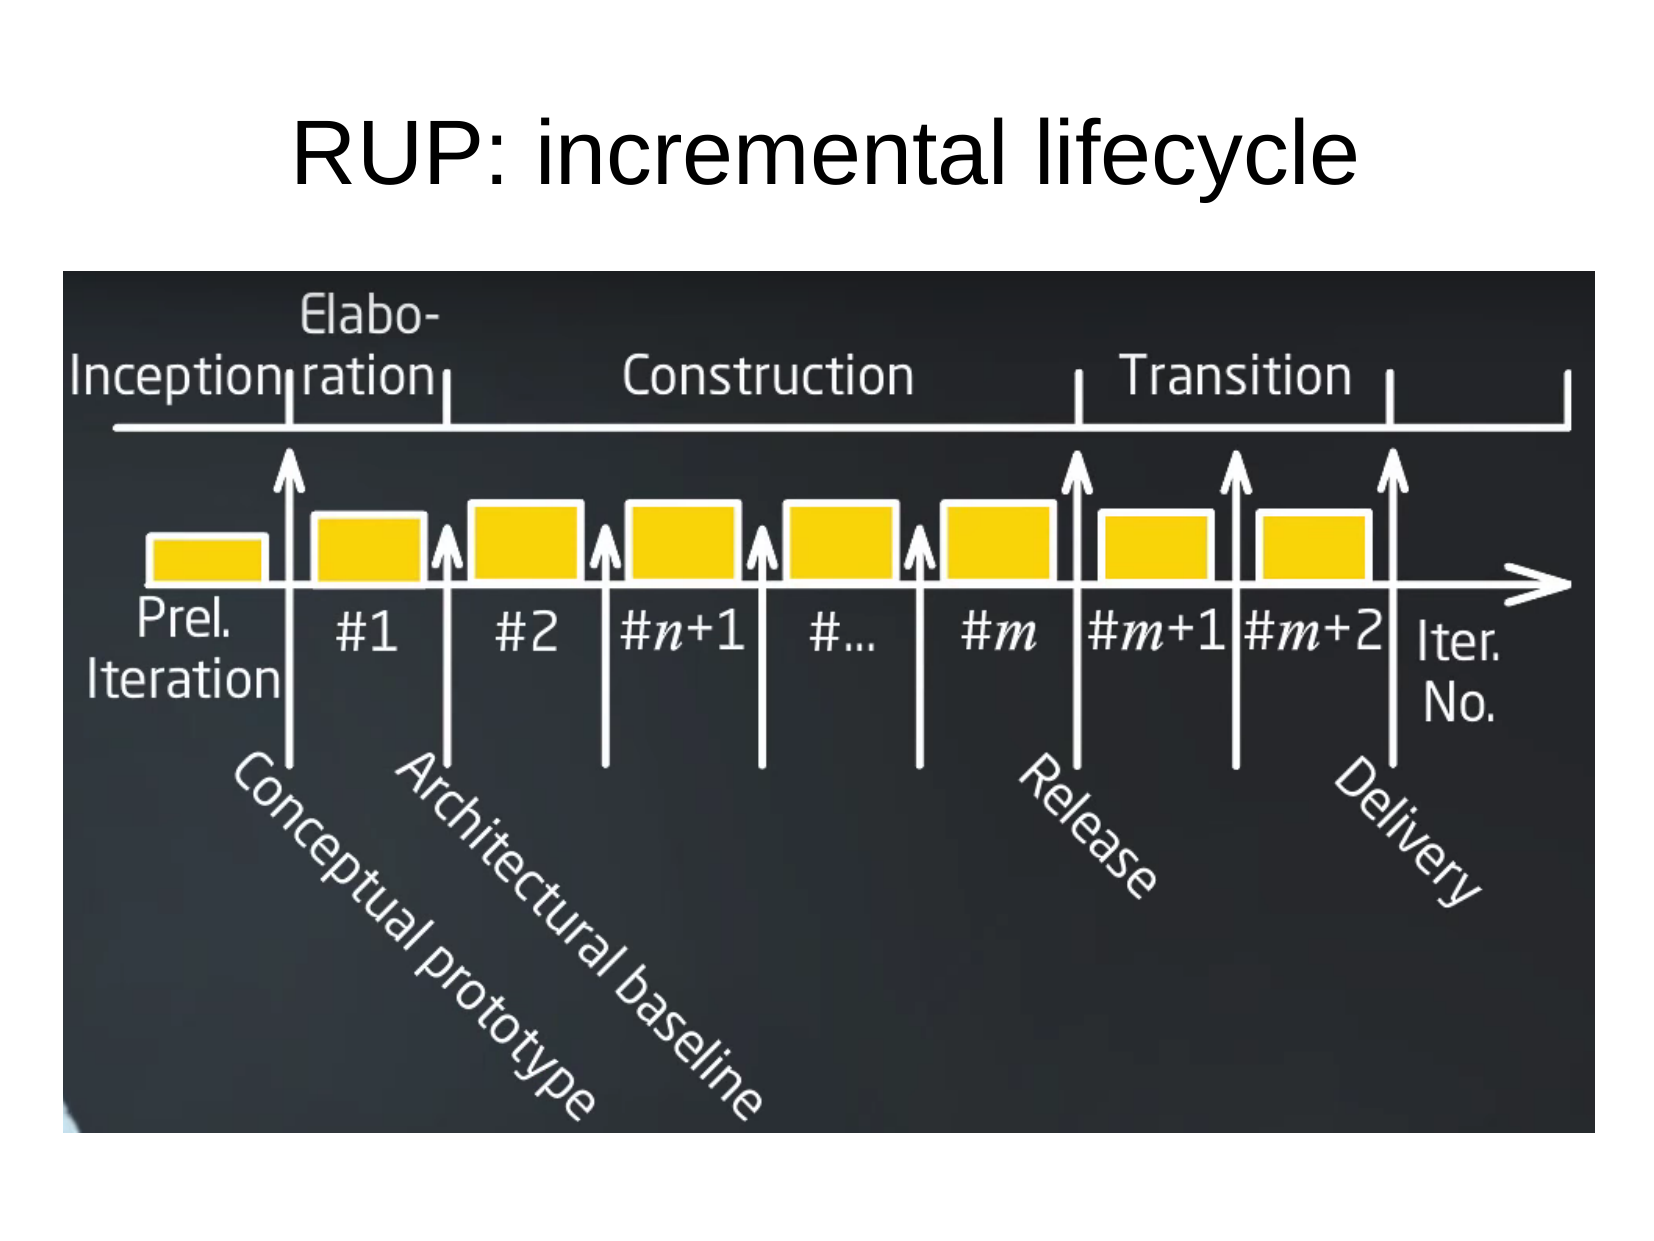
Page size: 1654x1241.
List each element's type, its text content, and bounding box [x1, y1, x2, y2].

title RUP: incremental lifecycle [82, 49, 1571, 257]
picture [63, 271, 1595, 1133]
